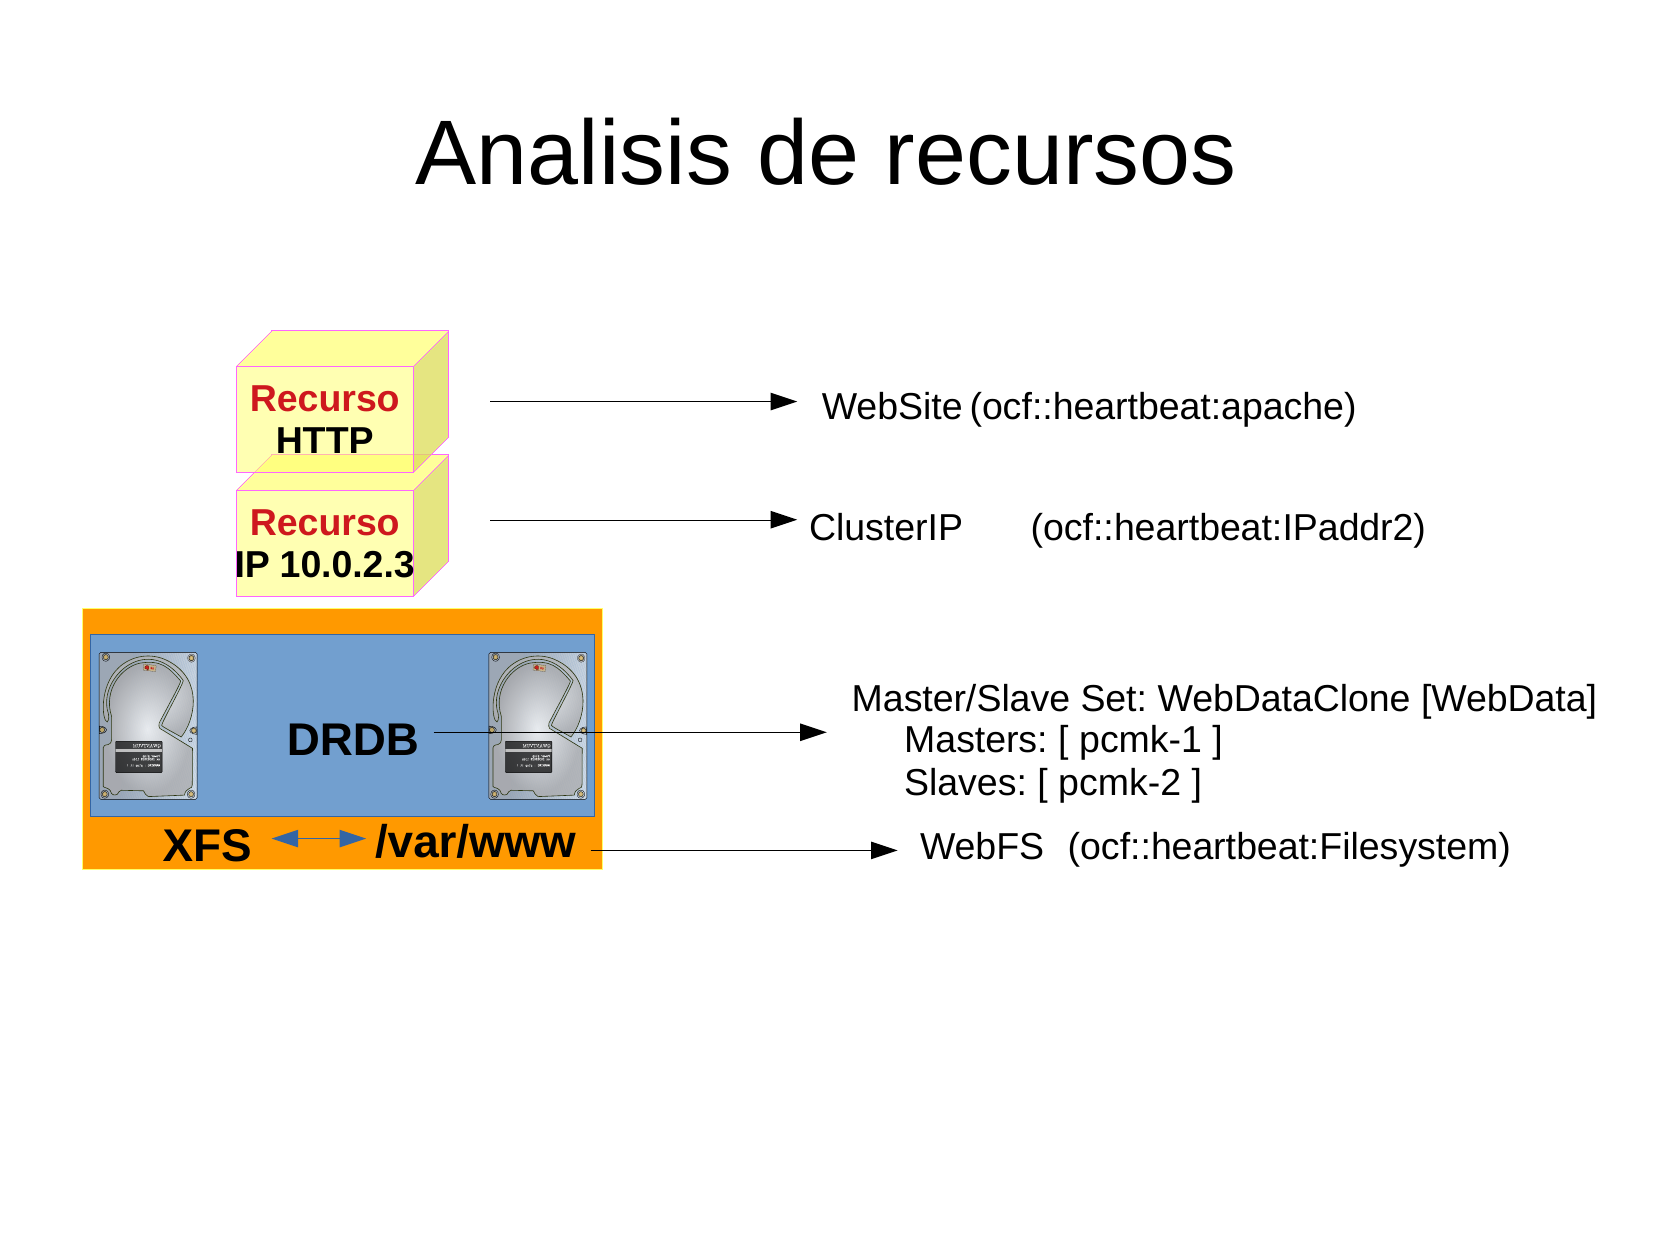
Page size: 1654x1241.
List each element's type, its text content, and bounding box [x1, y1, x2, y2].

text_box ClusterIP (ocf::heartbeat:IPaddr2) [794, 498, 1441, 556]
picture [488, 652, 588, 732]
text_box WebSite (ocf::heartbeat:apache) [807, 377, 1382, 435]
text_box Recurso IP 10.0.2.3 [236, 491, 413, 597]
text_box [82, 608, 603, 870]
text_box /var/www [360, 808, 591, 875]
picture [98, 652, 198, 800]
title Analisis de recursos [82, 49, 1571, 257]
text_box [591, 851, 603, 870]
text_box WebFS (ocf::heartbeat:Filesystem) [905, 818, 1527, 876]
text_box XFS [147, 812, 267, 879]
text_box Recurso HTTP [236, 367, 413, 473]
text_box DRDB [272, 706, 434, 773]
picture [488, 733, 588, 800]
text_box Master/Slave Set: WebDataClone [WebData] Masters: [ pcmk-1 ] Slaves: [ pcmk-2 ] [836, 669, 1613, 811]
